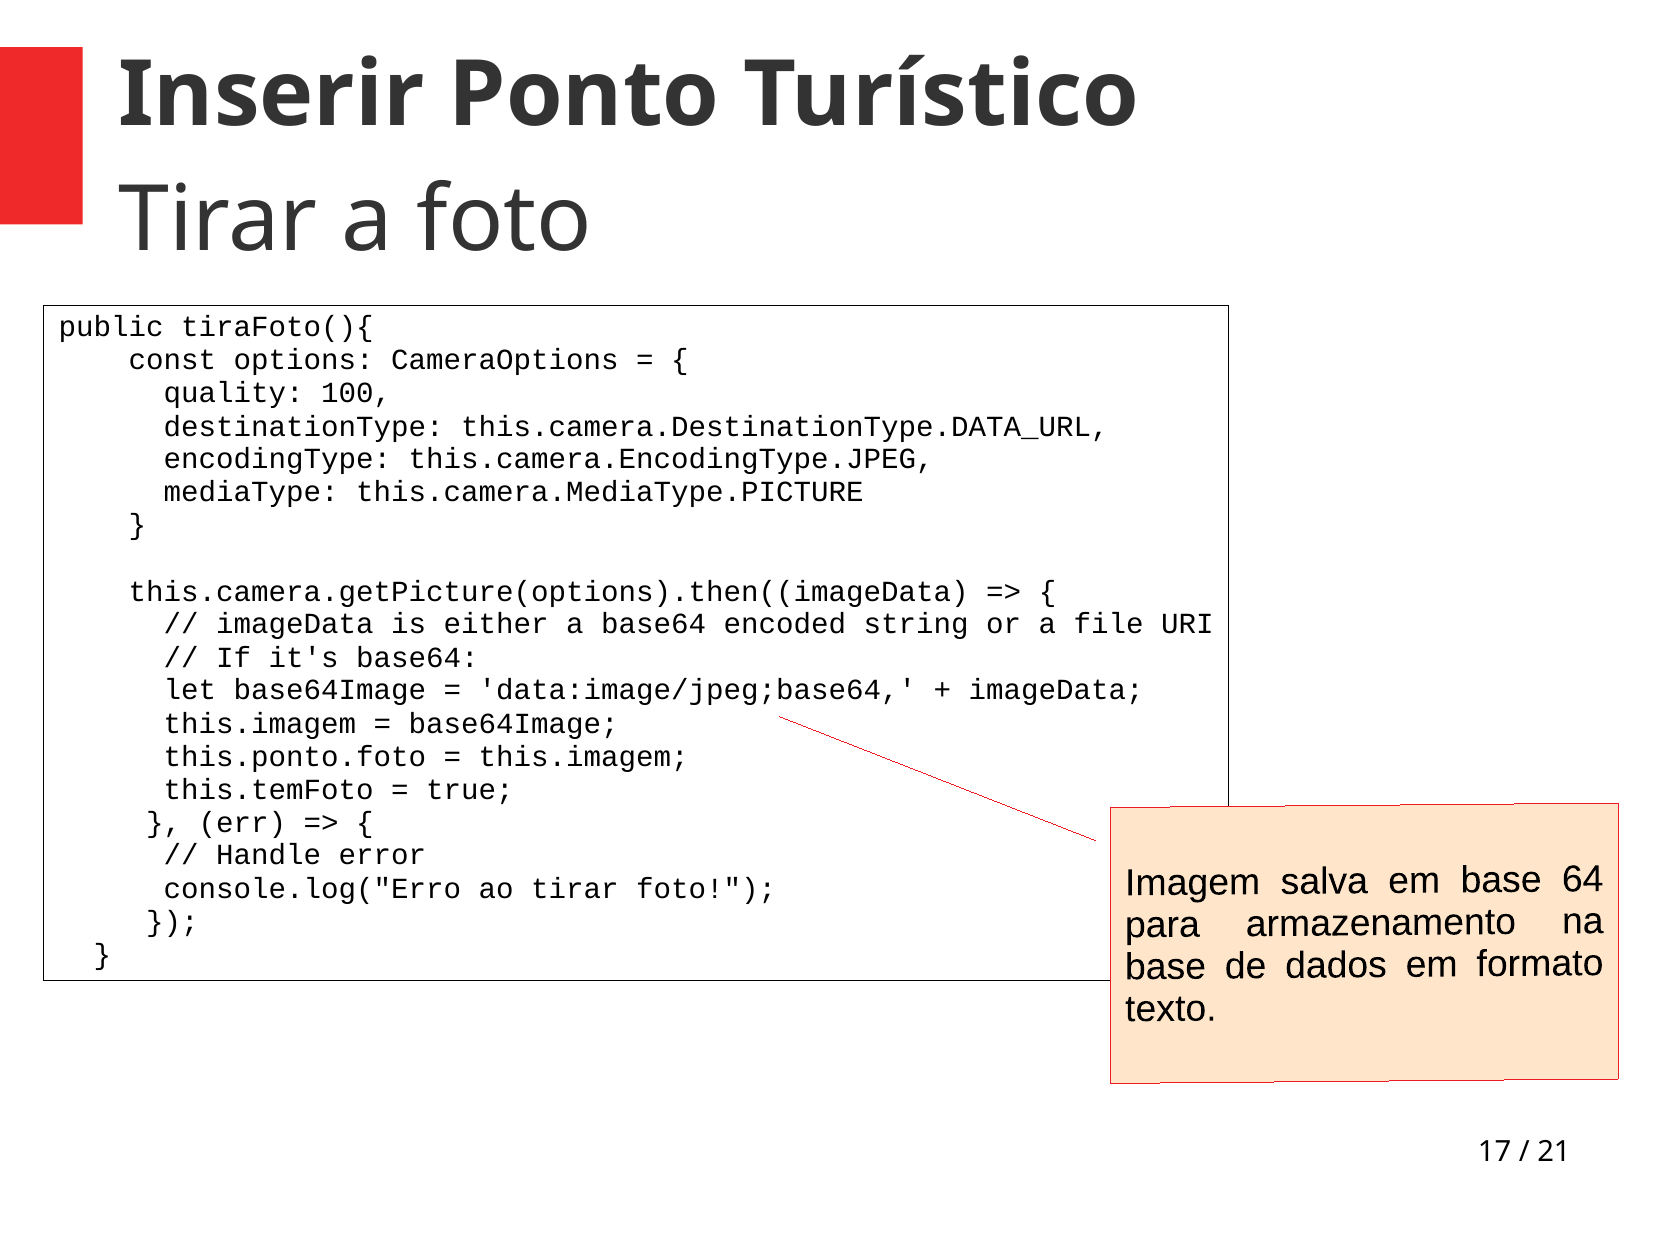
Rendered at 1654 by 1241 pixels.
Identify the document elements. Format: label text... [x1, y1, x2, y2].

title Inserir Ponto Turístico Tirar a foto [118, 45, 1571, 260]
text_box Imagem salva em base 64 para armazenamento na base de dados em formato texto. [1110, 803, 1619, 1084]
text_box public tiraFoto(){ const options: CameraOptions = { quality: 100, destinationType: this.camera.DestinationType.DATA_URL, encodingType: this.camera.EncodingType.JPEG, mediaType: this.camera.MediaType.PICTURE } this.camera.getPicture(options).then((imageData) => { // imageData is either a base64 encoded string or a file URI // If it's base64: let base64Image = 'data:image/jpeg;base64,' + imageData; this.imagem = base64Image; this.ponto.foto = this.imagem; this.temFoto = true; }, (err) => { // Handle error console.log("Erro ao tirar foto!"); }); } [43, 305, 1229, 981]
